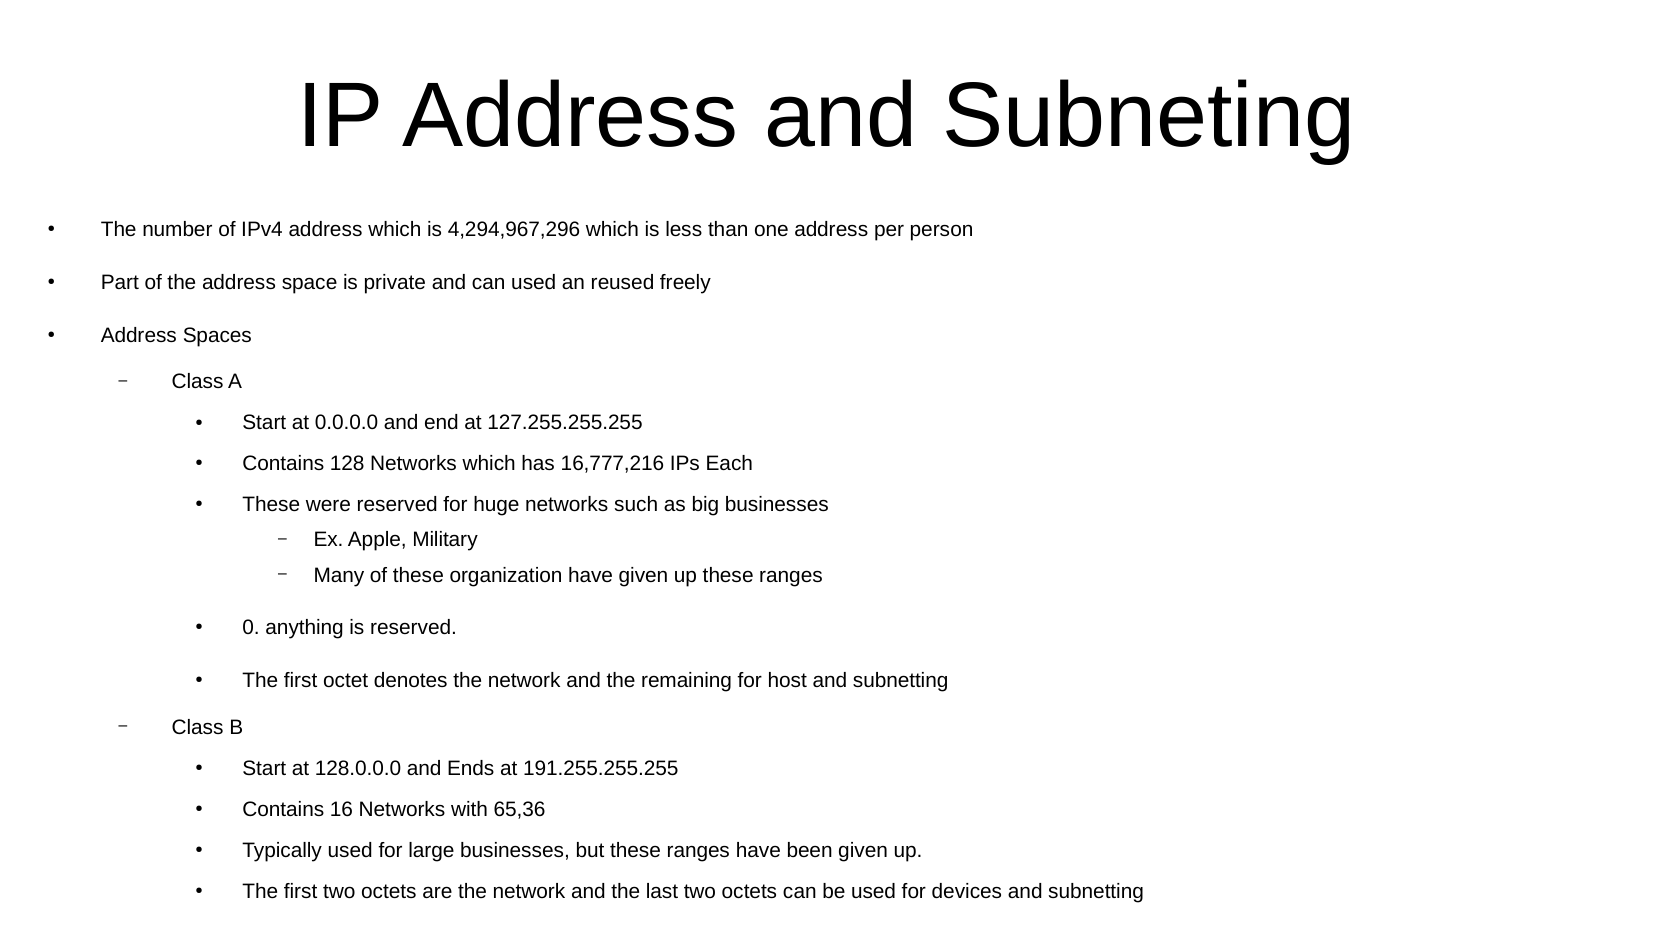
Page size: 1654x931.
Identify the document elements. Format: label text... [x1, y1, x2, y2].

list The number of IPv4 address which is 4,294,967,296 which is less than one address per person Part of the address space is private and can used an reused freely Address Spaces Class A Start at 0.0.0.0 and end at 127.255.255.255 Contains 128 Networks which has 16,777,216 IPs Each These were reserved for huge networks such as big businesses Ex. Apple, Military Many of these organization have given up these ranges 0. anything is reserved. The first octet denotes the network and the remaining for host and subnetting Class B Start at 128.0.0.0 and Ends at 191.255.255.255 Contains 16 Networks with 65,36 Typically used for large businesses, but these ranges have been given up. The first two octets are the network and the last two octets can be used for devices and subnetting [30, 217, 1571, 916]
title IP Address and Subneting [82, 37, 1571, 193]
